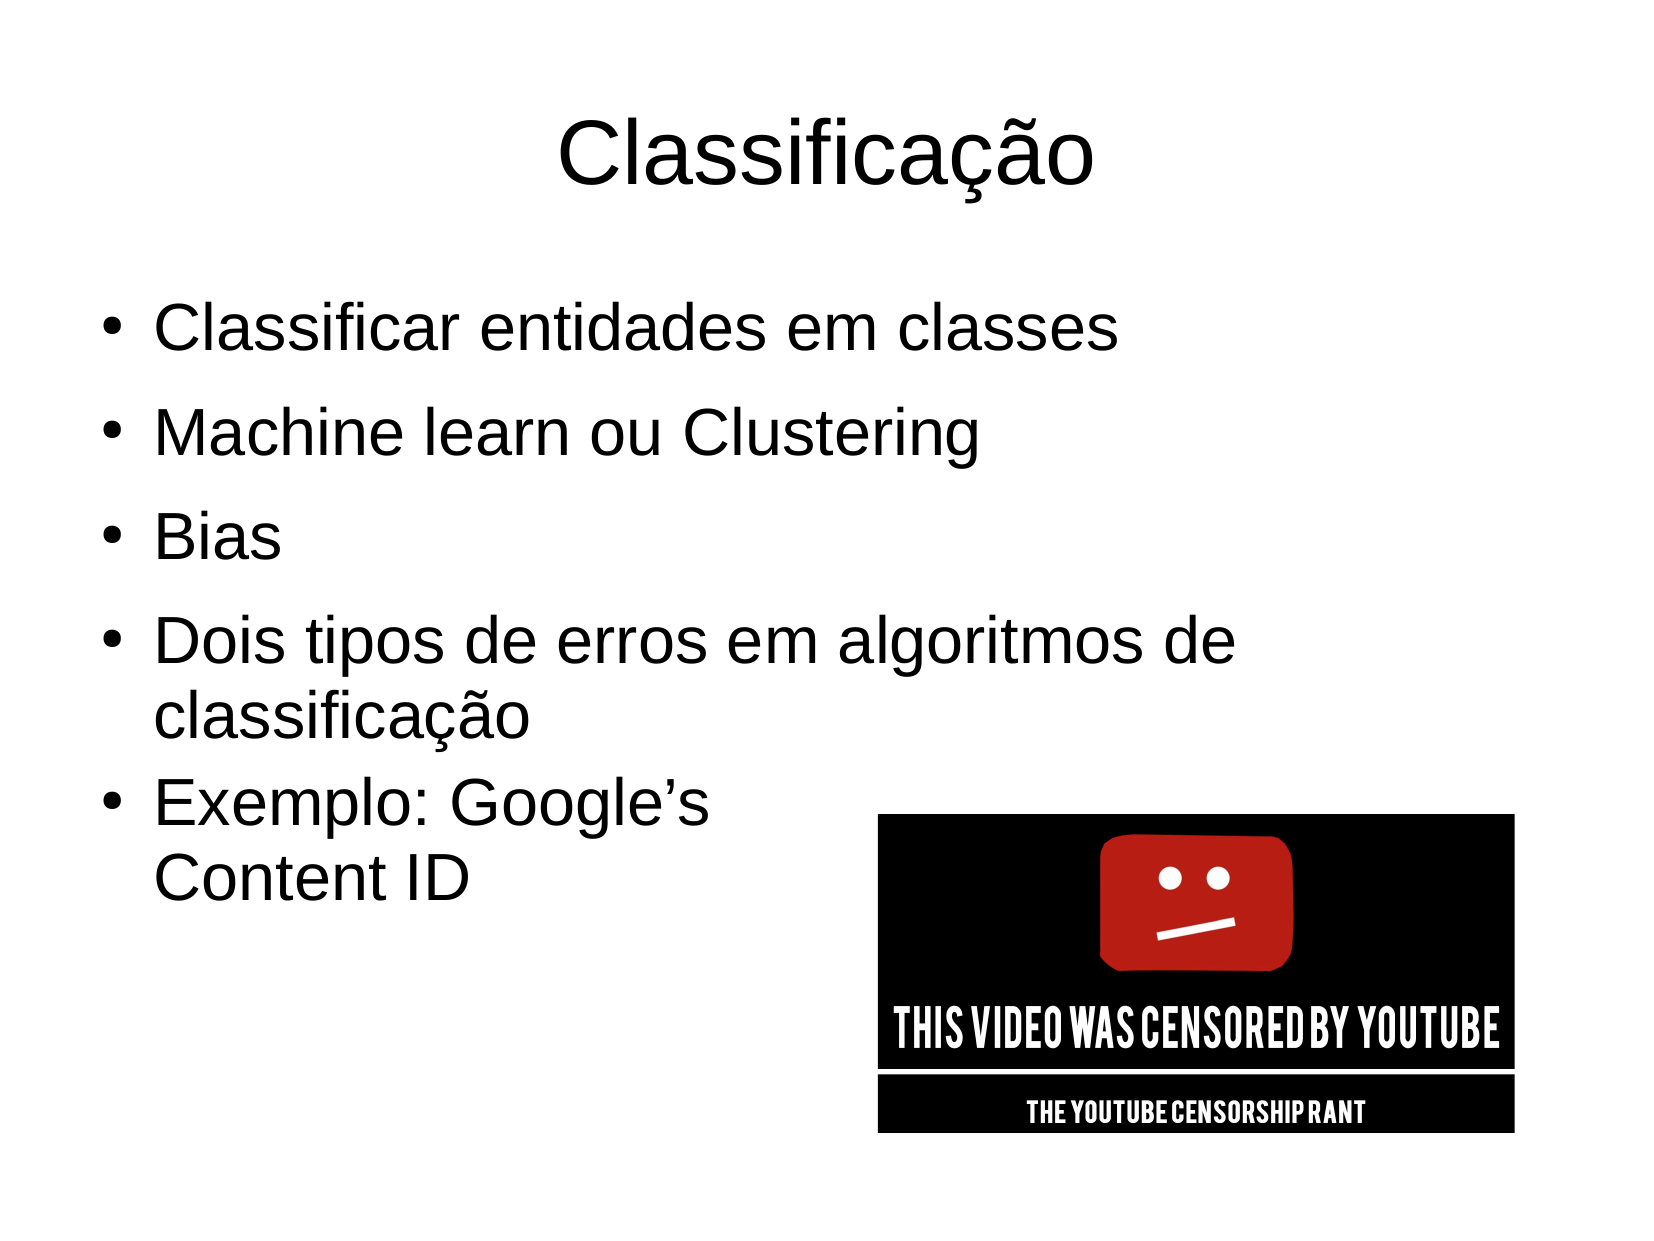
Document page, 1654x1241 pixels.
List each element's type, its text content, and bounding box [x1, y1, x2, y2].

picture [877, 814, 1515, 1133]
list Classificar entidades em classes Machine learn ou Clustering Bias Dois tipos de erros em algoritmos de classificação [82, 290, 1571, 1010]
list Exemplo: Google’s Content ID [82, 765, 856, 1010]
title Classificação [82, 49, 1571, 257]
